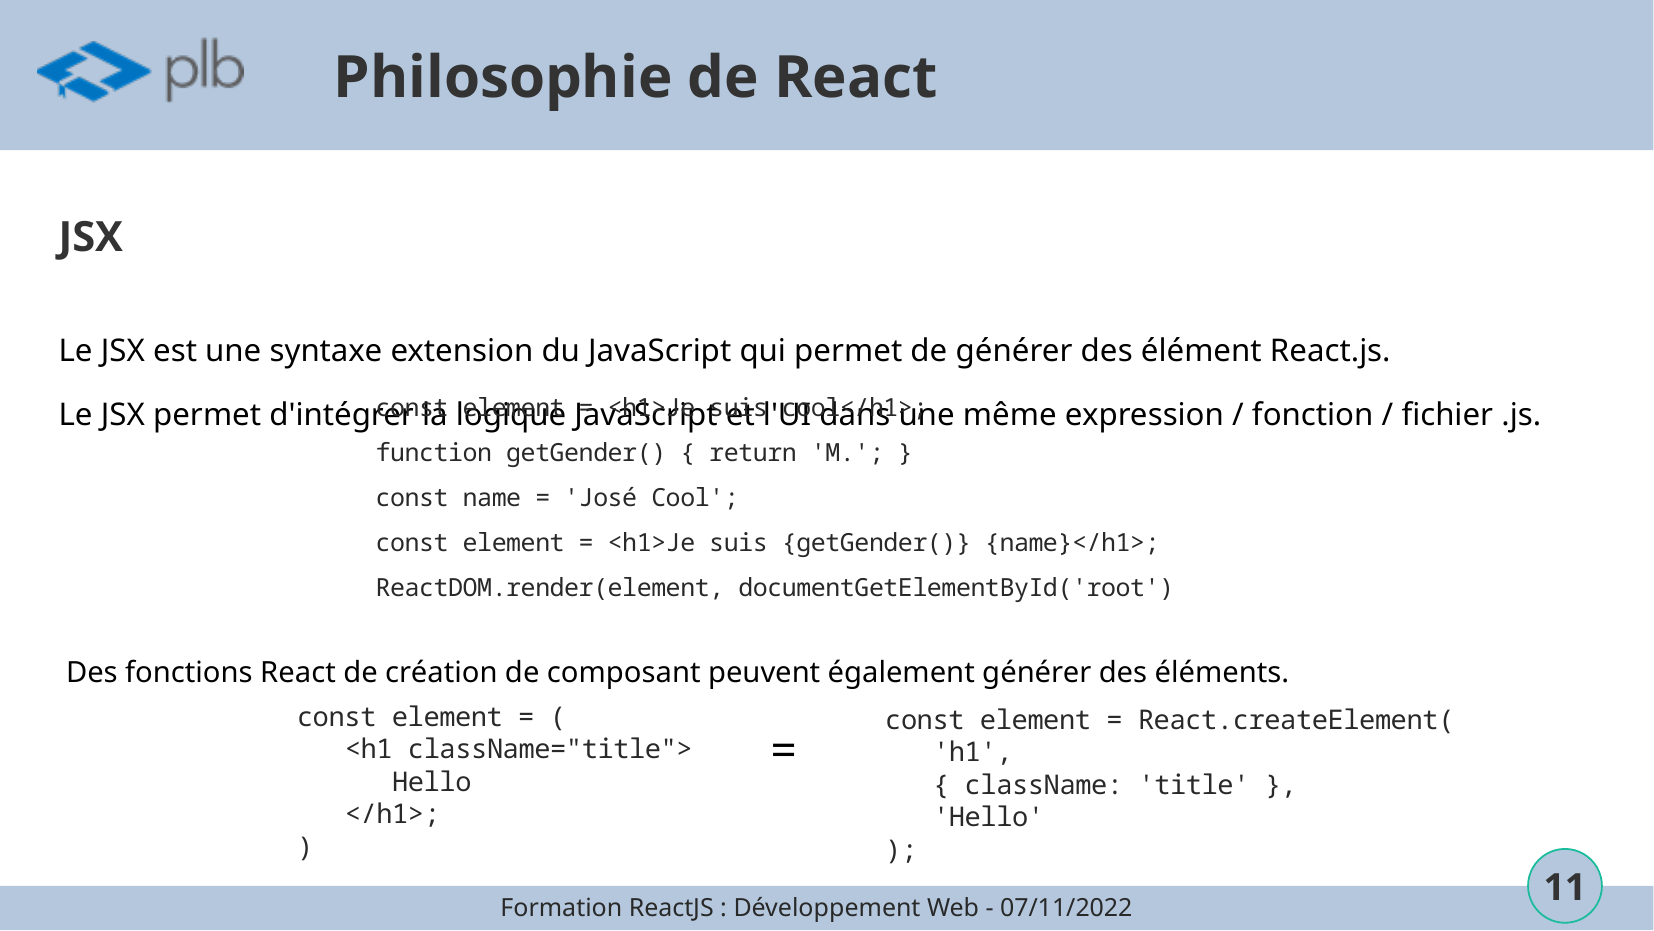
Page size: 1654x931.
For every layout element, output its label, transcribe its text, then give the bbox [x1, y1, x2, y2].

text_box const element = <h1>Je suis cool</h1>; function getGender() { return 'M.'; } const name = 'José Cool'; const element = <h1>Je suis {getGender()} {name}</h1>; ReactDOM.render(element, documentGetElementById('root') [360, 369, 1201, 642]
text_box JSX Le JSX est une syntaxe extension du JavaScript qui permet de générer des élément React.js. Le JSX permet d'intégrer la logique JavaScript et l'UI dans une même expression / fonction / fichier .js. [58, 150, 1595, 413]
text_box Des fonctions React de création de composant peuvent également générer des éléments. [51, 642, 1402, 695]
picture [37, 33, 244, 113]
text_box = [755, 718, 831, 771]
text_box const element = ( <h1 className="title"> Hello </h1>; ) [282, 691, 777, 913]
text_box const element = React.createElement( 'h1', { className: 'title' }, 'Hello' ); [870, 694, 1495, 916]
title Philosophie de React [333, 0, 1613, 151]
text_box Formation ReactJS : Développement Web - 07/11/2022 [461, 888, 1173, 926]
